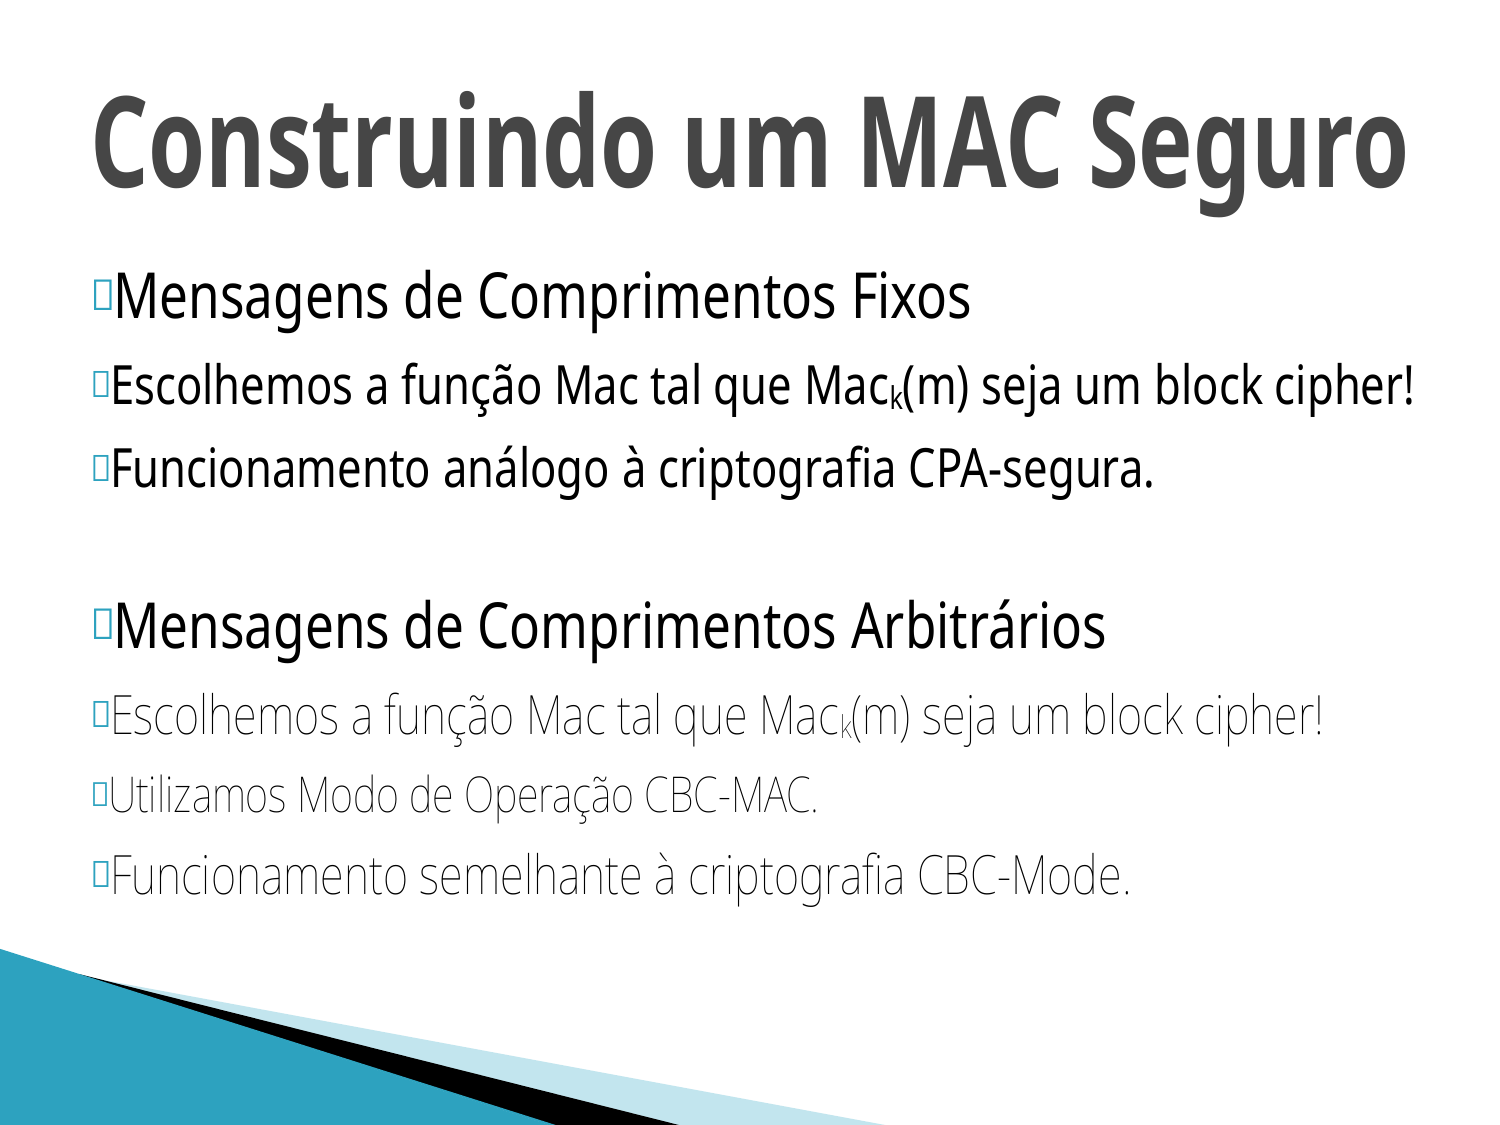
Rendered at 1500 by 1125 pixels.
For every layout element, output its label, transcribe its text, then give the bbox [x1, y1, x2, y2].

title Construindo um MAC Seguro [75, 45, 1426, 233]
list Mensagens de Comprimentos Fixos Escolhemos a função Mac tal que Mack(m) seja um block cipher! Funcionamento análogo à criptografia CPA-segura. Mensagens de Comprimentos Arbitrários Escolhemos a função Mac tal que Mack(m) seja um block cipher! Utilizamos Modo de Operação CBC-MAC. Funcionamento semelhante à criptografia CBC-Mode. [75, 243, 1426, 986]
